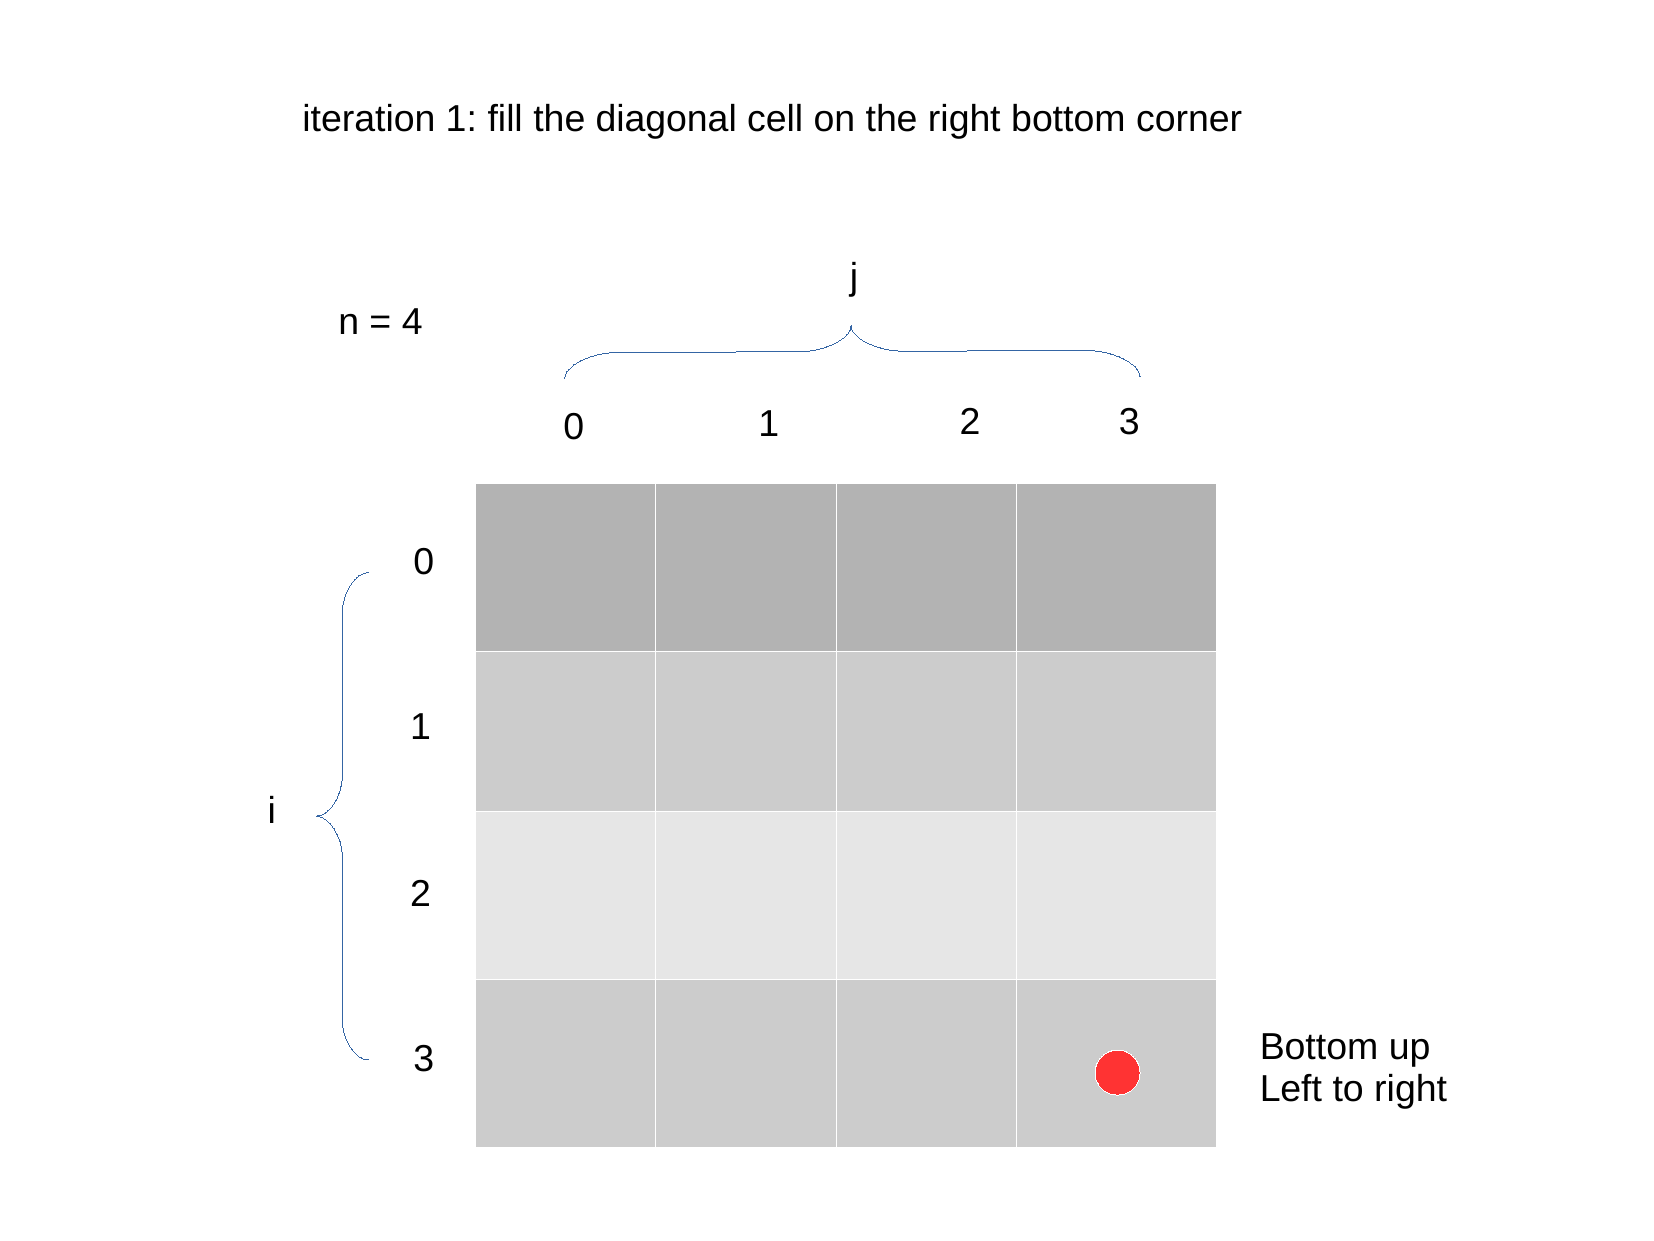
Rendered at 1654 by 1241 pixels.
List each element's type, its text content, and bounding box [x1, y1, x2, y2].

text_box 1 [743, 394, 868, 502]
text_box 3 [1104, 393, 1228, 501]
table_header [1017, 484, 1216, 651]
table_cell [1017, 812, 1216, 979]
text_box 3 [398, 1029, 523, 1137]
table_cell [476, 652, 655, 811]
table_cell [656, 652, 836, 811]
text_box 2 [944, 393, 1069, 501]
table_cell [837, 652, 1016, 811]
text_box j [834, 247, 921, 331]
text_box iteration 1: fill the diagonal cell on the right bottom corner [287, 90, 1353, 197]
table_header [476, 484, 655, 651]
text_box 0 [398, 533, 523, 640]
table_cell [476, 812, 655, 979]
text_box 0 [548, 398, 673, 505]
table_header [837, 484, 1016, 651]
table_cell [837, 980, 1016, 1147]
table_cell [476, 980, 655, 1147]
text_box i [252, 782, 339, 865]
text_box n = 4 [323, 293, 534, 400]
table_cell [837, 812, 1016, 979]
table_cell [656, 980, 836, 1147]
text_box 2 [395, 864, 519, 972]
table_cell [1017, 980, 1216, 1147]
table_header [656, 484, 836, 651]
text_box Bottom up Left to right [1245, 1018, 1516, 1126]
table_cell [1017, 652, 1216, 811]
table_cell [656, 812, 836, 979]
text_box [1095, 1050, 1141, 1096]
text_box 1 [395, 698, 519, 805]
